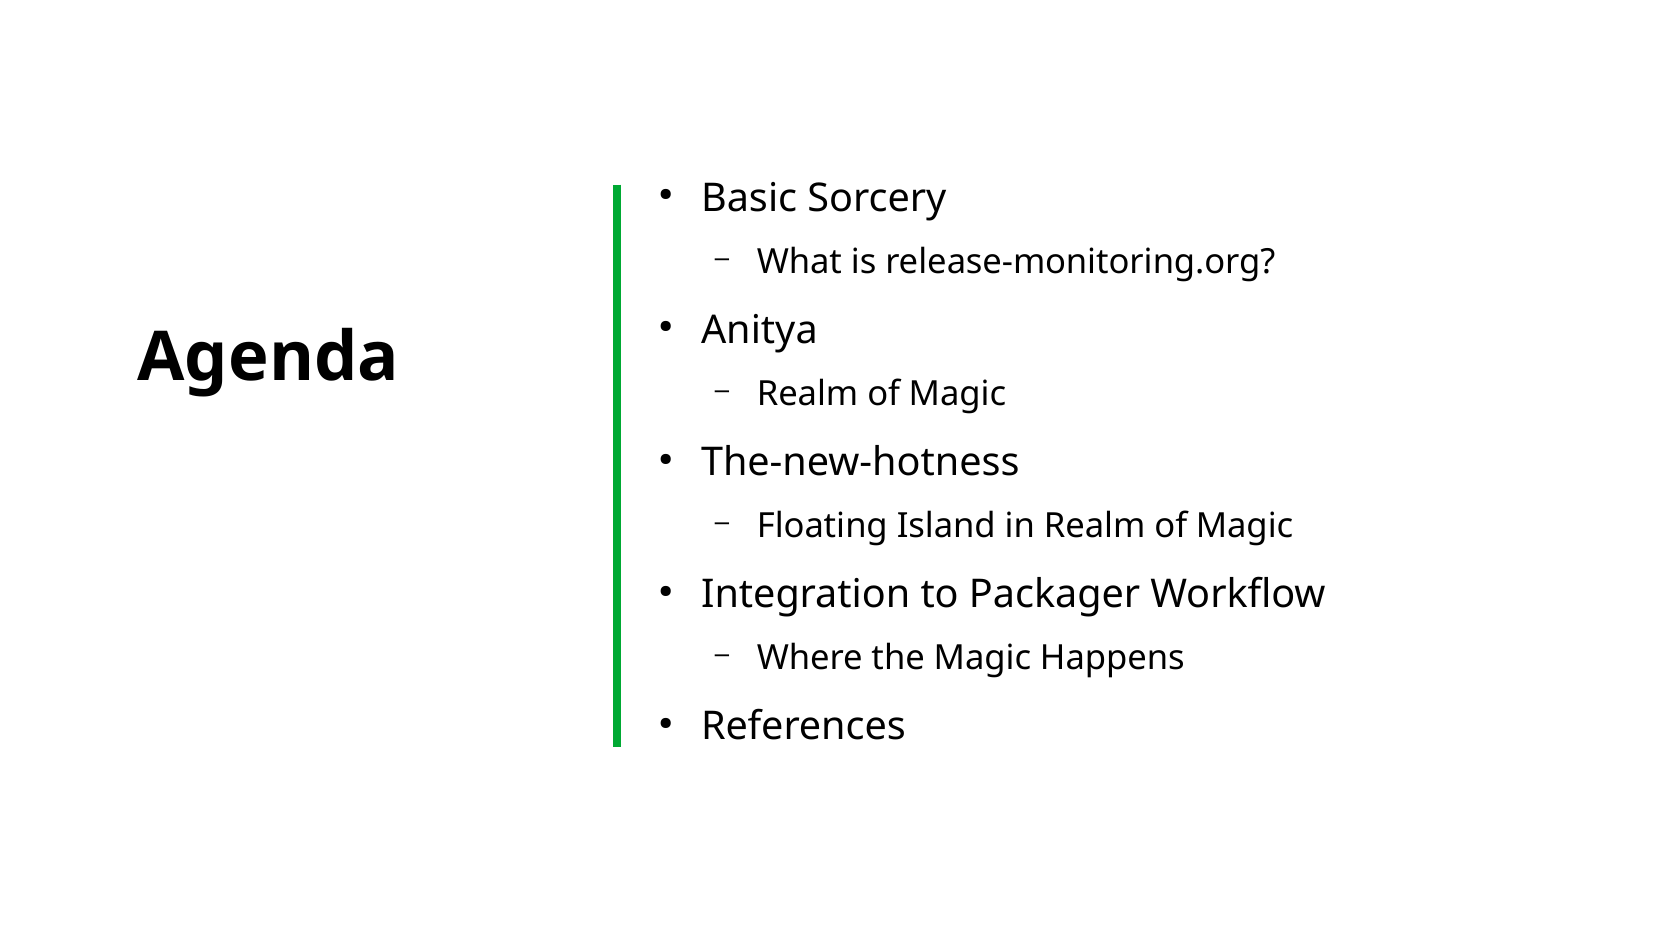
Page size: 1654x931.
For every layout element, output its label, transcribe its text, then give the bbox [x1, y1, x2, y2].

list Basic Sorcery What is release-monitoring.org? Anitya Realm of Magic The-new-hotness Floating Island in Realm of Magic Integration to Packager Workflow Where the Magic Happens References [645, 168, 1571, 758]
title Agenda [47, 276, 490, 432]
